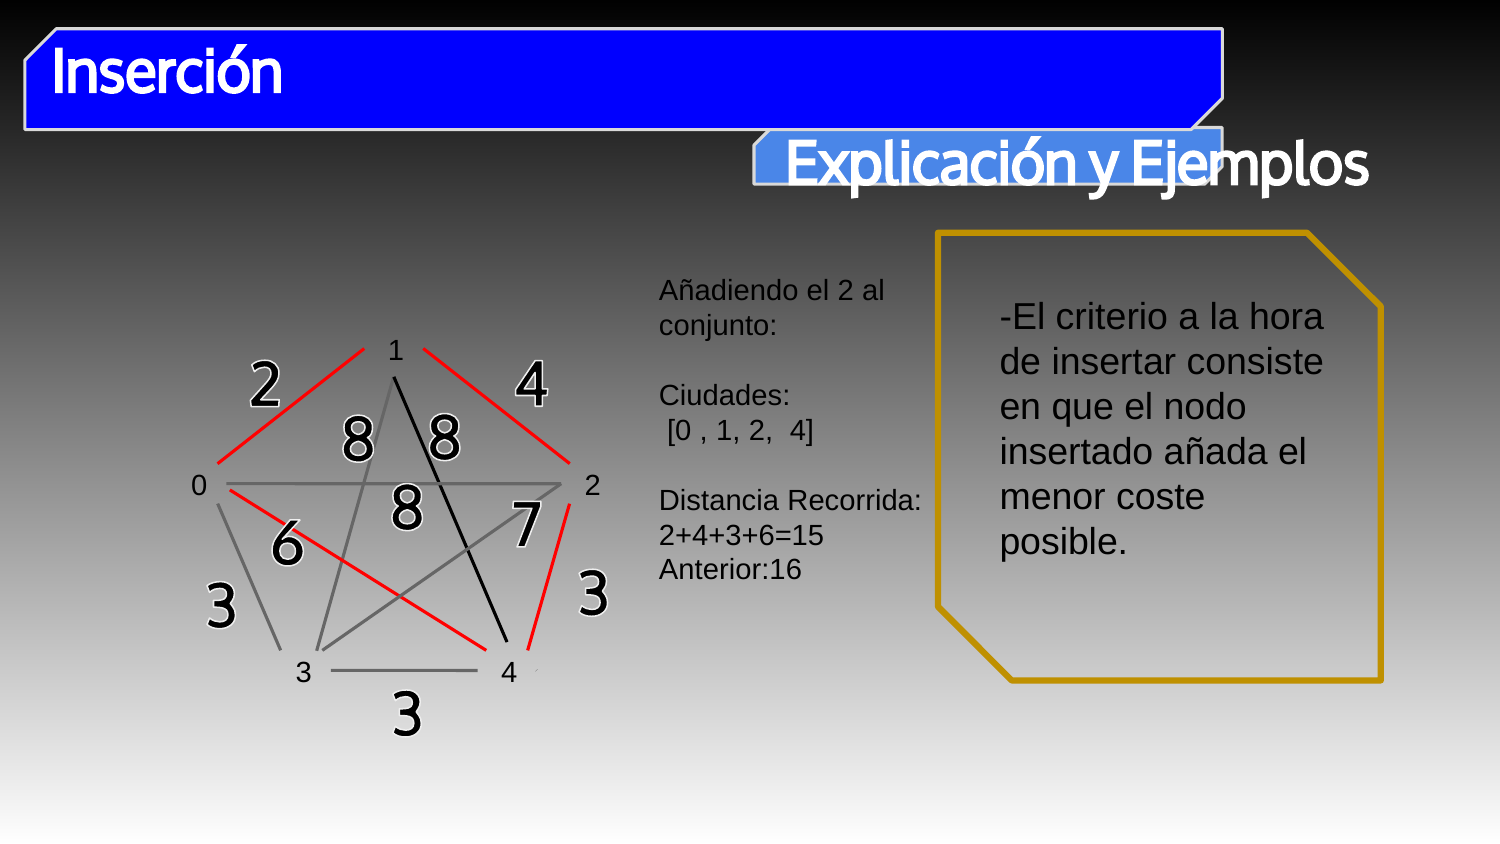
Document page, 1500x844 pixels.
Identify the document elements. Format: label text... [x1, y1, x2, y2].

text_box [579, 569, 608, 617]
text_box [272, 519, 304, 566]
text_box [250, 360, 280, 407]
text_box [512, 501, 541, 547]
text_box -El criterio a la hora de insertar consiste en que el nodo insertado añada el menor coste posible. [984, 277, 1343, 771]
text_box [391, 483, 423, 531]
text_box Añadiendo el 2 al conjunto: Ciudades: [0 , 1, 2, 4] Distancia Recorrida: 2+4+3+6=15 Anterior:16 [643, 256, 992, 657]
text_box [24, 28, 1258, 200]
text_box [1261, 150, 1293, 199]
text_box [1296, 139, 1310, 186]
text_box [206, 581, 236, 629]
text_box [1310, 150, 1343, 186]
text_box [515, 360, 548, 407]
text_box [1344, 150, 1369, 186]
text_box [429, 413, 460, 461]
text_box [392, 689, 422, 738]
text_box [342, 415, 374, 463]
